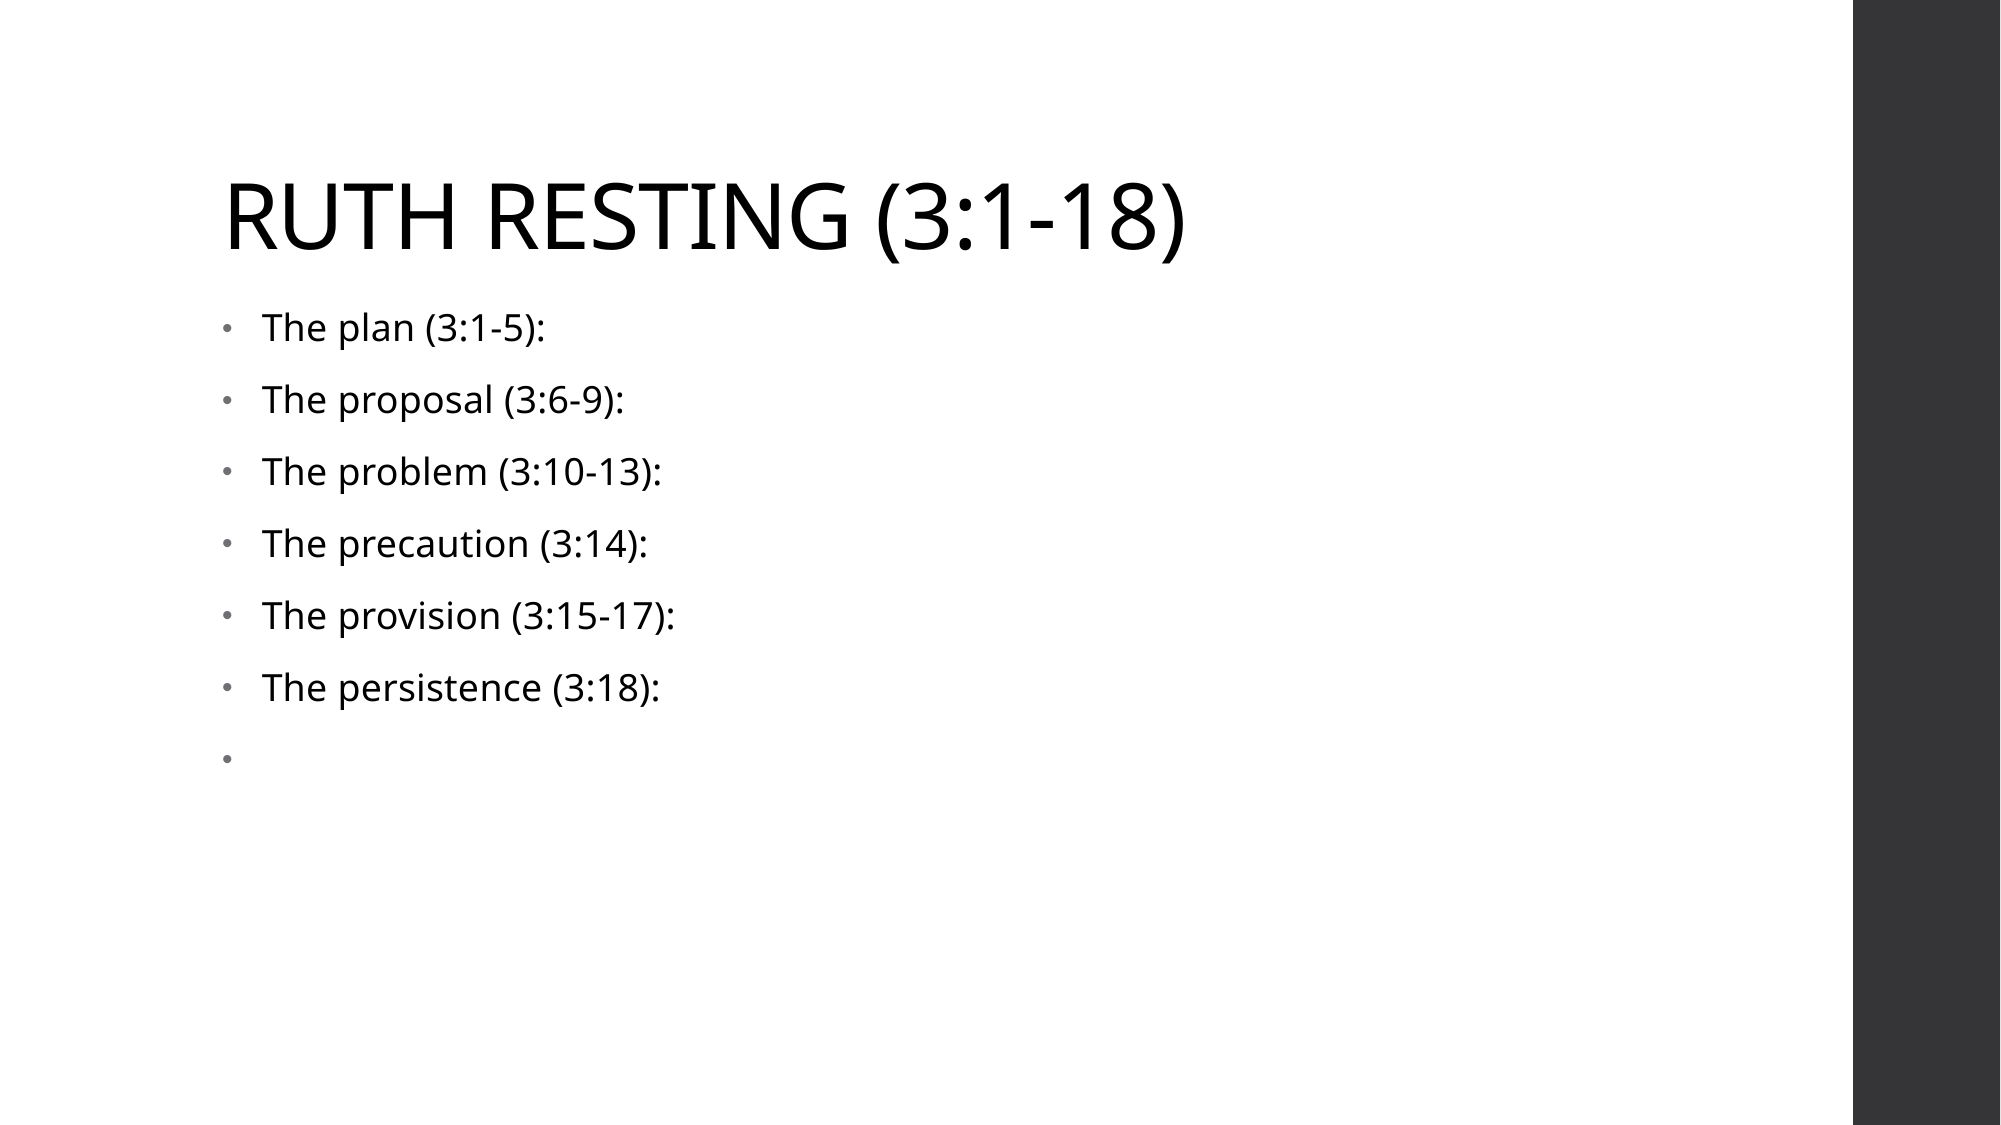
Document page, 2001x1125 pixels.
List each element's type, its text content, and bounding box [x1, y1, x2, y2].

title RUTH RESTING (3:1-18) [206, 60, 1797, 278]
list The plan (3:1-5): The proposal (3:6-9): The problem (3:10-13): The precaution (3:14): The provision (3:15-17): The persistence (3:18): [206, 299, 1617, 1014]
